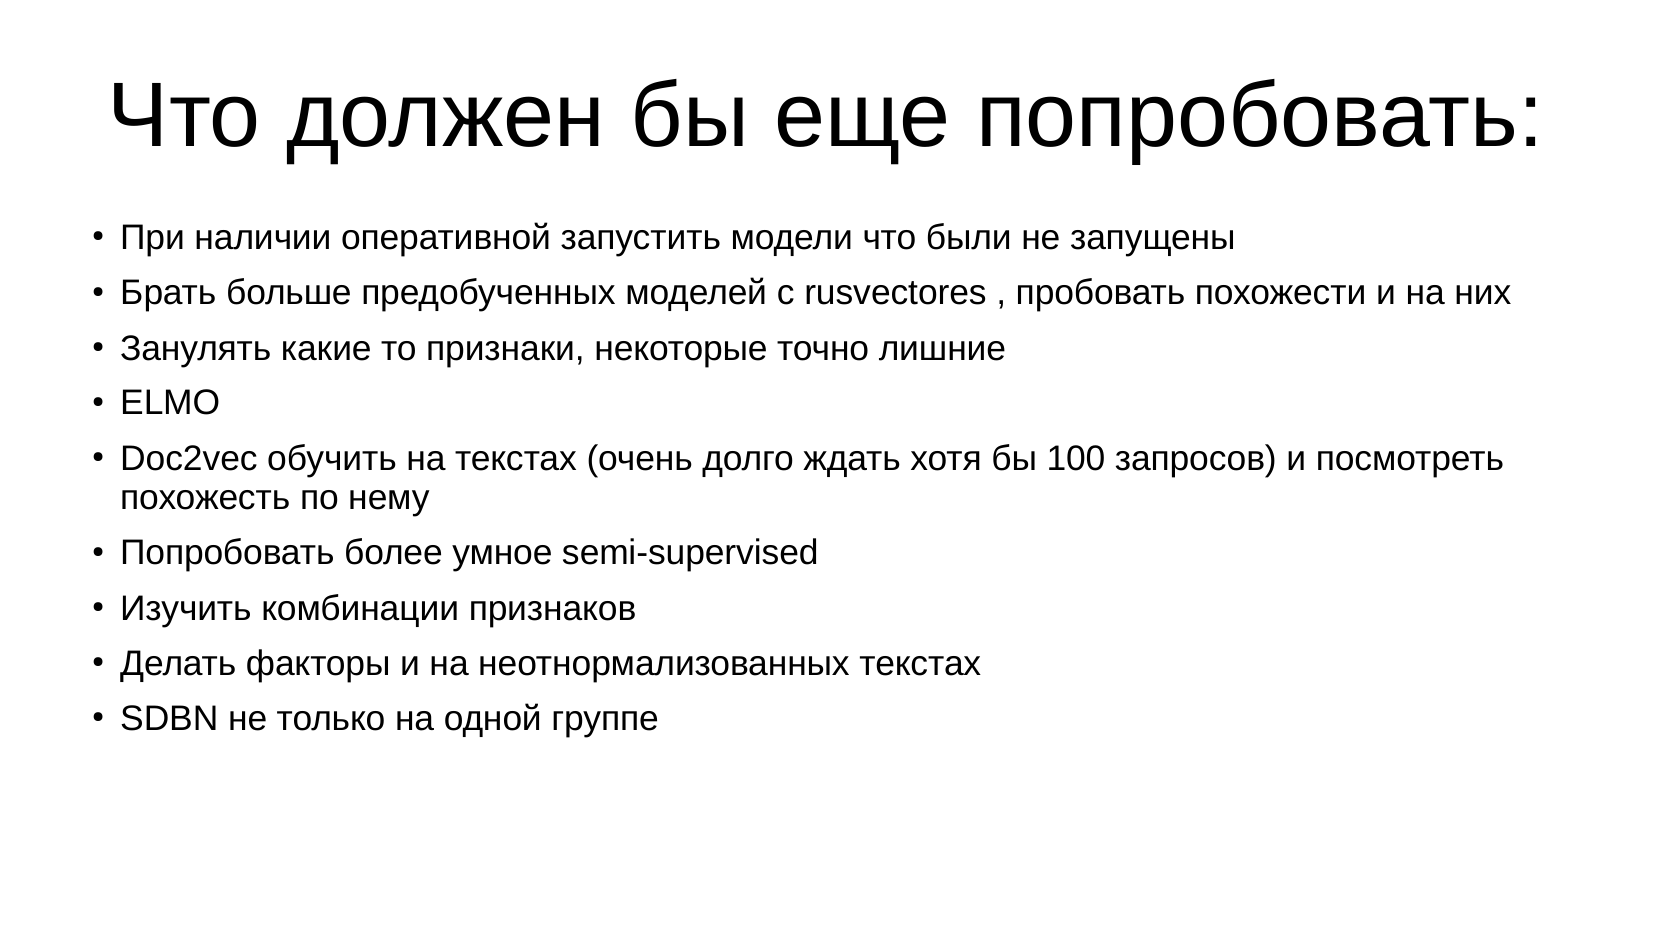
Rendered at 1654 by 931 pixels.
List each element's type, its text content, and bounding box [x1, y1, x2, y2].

title Что должен бы еще попробовать: [82, 37, 1571, 193]
list При наличии оперативной запустить модели что были не запущены Брать больше предобученных моделей с rusvectores , пробовать похожести и на них Занулять какие то признаки, некоторые точно лишние ELMO Doc2vec обучить на текстах (очень долго ждать хотя бы 100 запросов) и посмотреть похожесть по нему Попробовать более умное semi-supervised Изучить комбинации признаков Делать факторы и на неотнормализованных текстах SDBN не только на одной группе [82, 217, 1571, 758]
